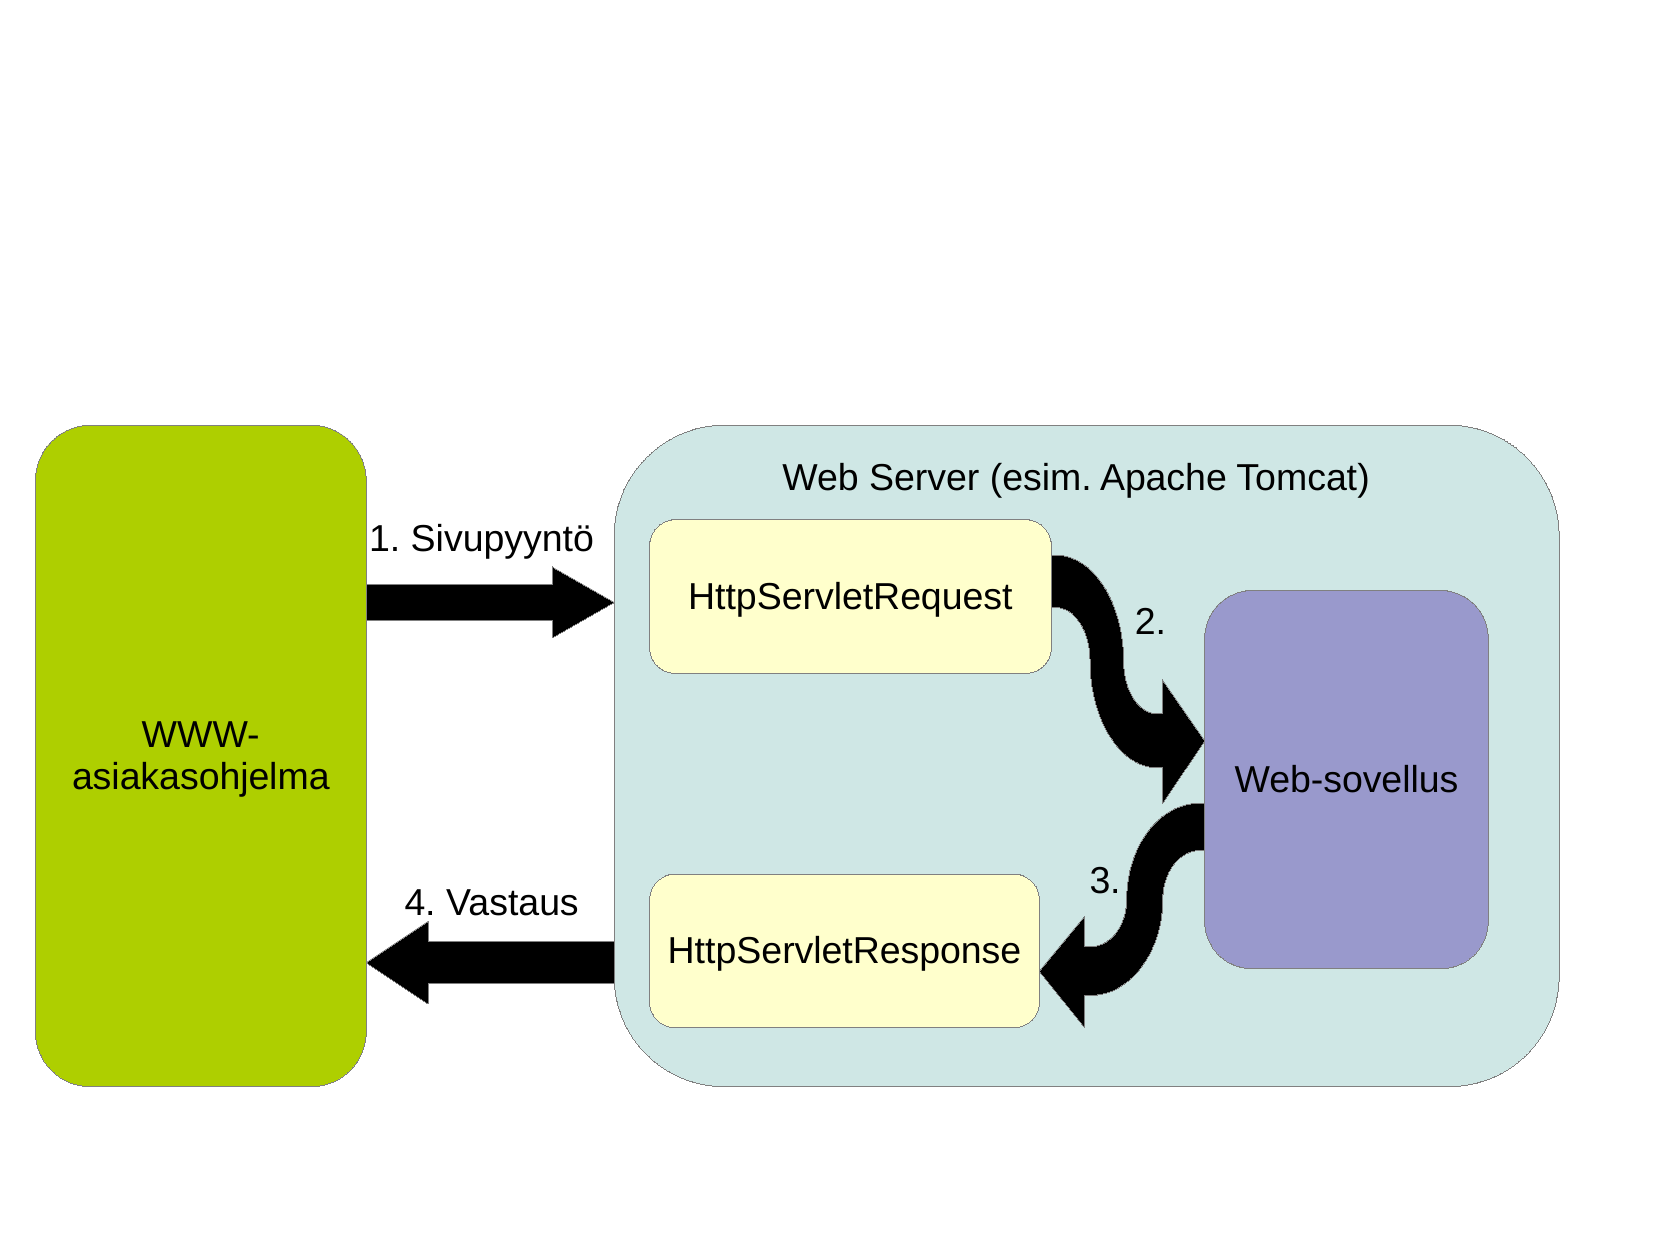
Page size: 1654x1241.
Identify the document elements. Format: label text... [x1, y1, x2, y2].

text_box HttpServletRequest [649, 519, 1052, 674]
text_box Web-sovellus [1204, 590, 1489, 969]
text_box HttpServletResponse [649, 874, 1040, 1028]
text_box WWW- asiakasohjelma [35, 425, 367, 1087]
text_box 4. Vastaus [389, 874, 594, 967]
text_box 2. [1120, 592, 1182, 650]
text_box [366, 425, 1560, 1087]
text_box [366, 615, 593, 638]
text_box Web Server (esim. Apache Tomcat) [767, 448, 1386, 506]
text_box 1. Sivupyyntö [354, 510, 609, 615]
text_box 3. [1074, 852, 1136, 910]
